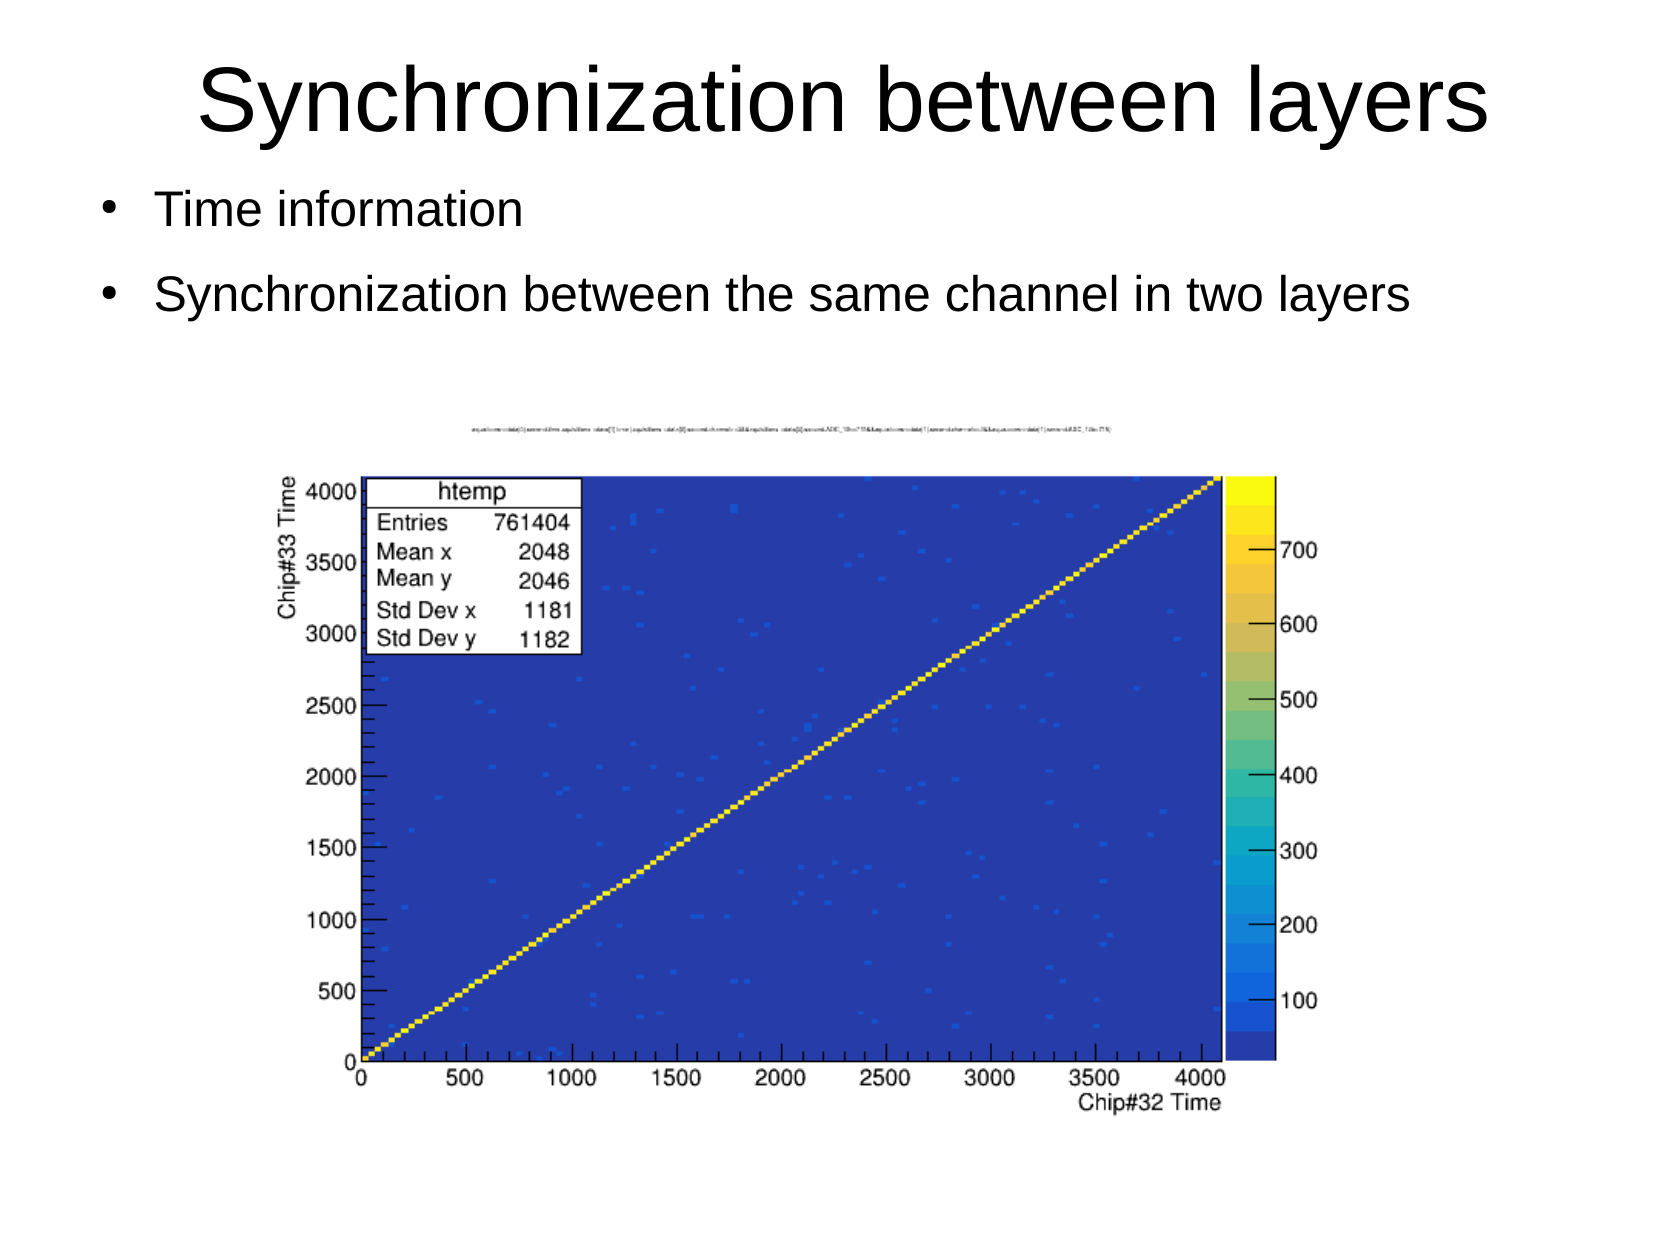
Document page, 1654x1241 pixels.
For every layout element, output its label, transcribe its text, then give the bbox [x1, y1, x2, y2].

list Time information Synchronization between the same channel in two layers [82, 180, 1571, 1111]
picture [255, 404, 1329, 1135]
title Synchronization between layers [82, 48, 1571, 152]
